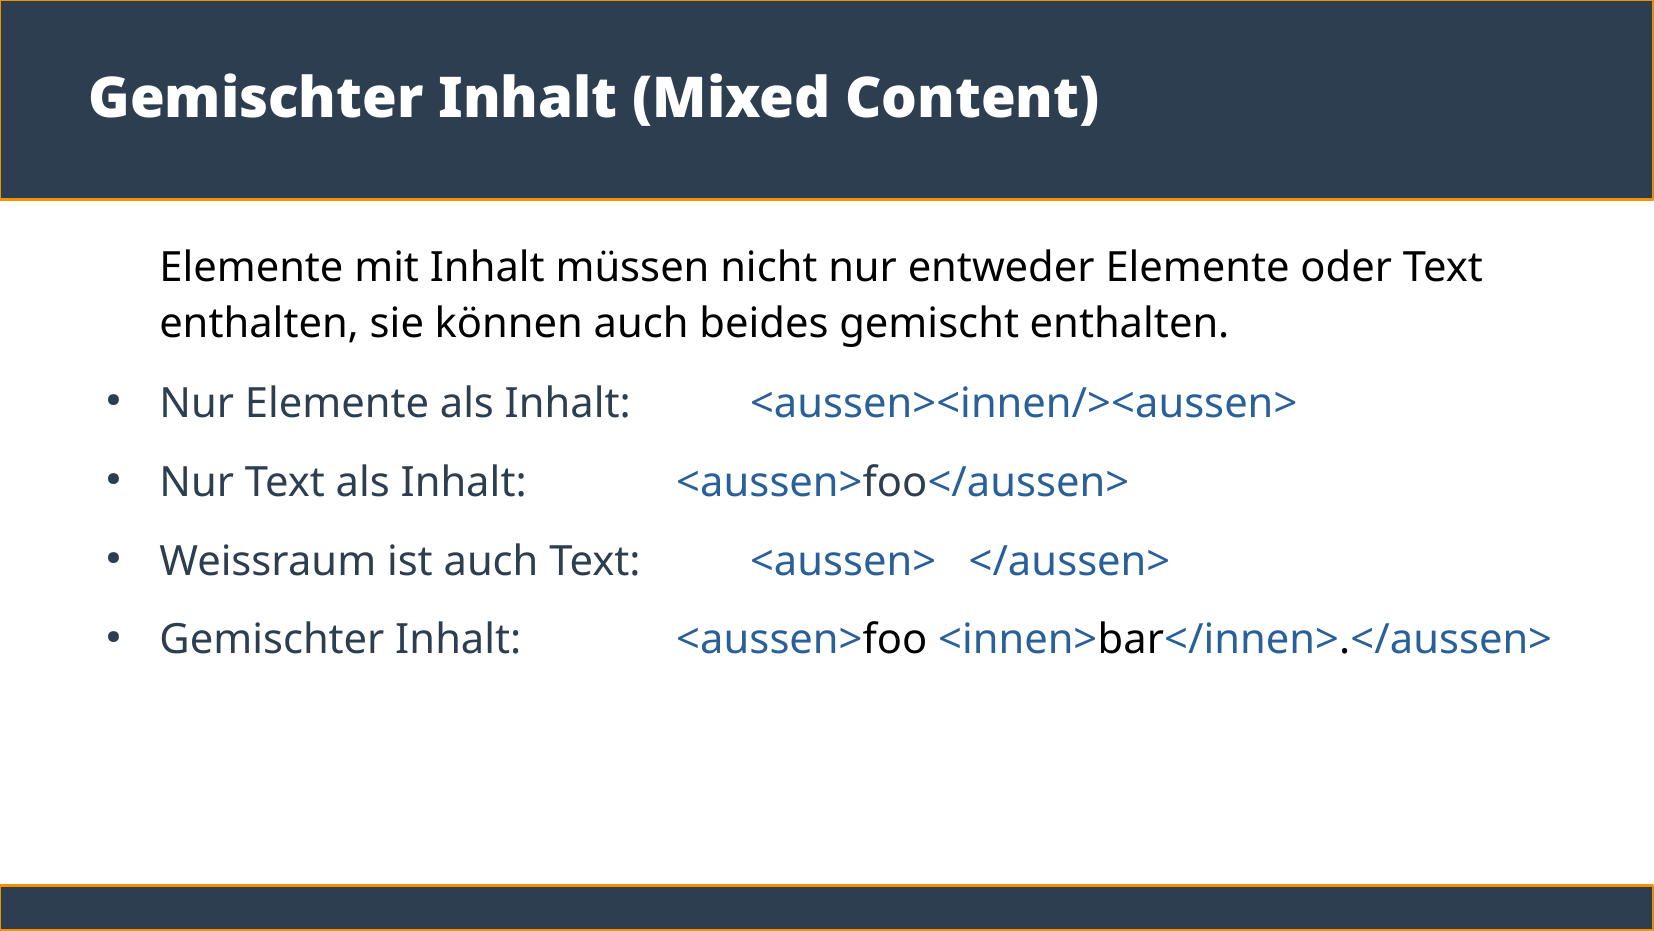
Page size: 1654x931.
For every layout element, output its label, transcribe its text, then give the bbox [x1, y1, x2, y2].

list Elemente mit Inhalt müssen nicht nur entweder Elemente oder Text enthalten, sie können auch beides gemischt enthalten. Nur Elemente als Inhalt: <aussen><innen/><aussen> Nur Text als Inhalt: <aussen>foo</aussen> Weissraum ist auch Text: <aussen> </aussen> Gemischter Inhalt: <aussen>foo <innen>bar</innen>.</aussen> [88, 236, 1565, 813]
title Gemischter Inhalt (Mixed Content) [88, 14, 1565, 178]
